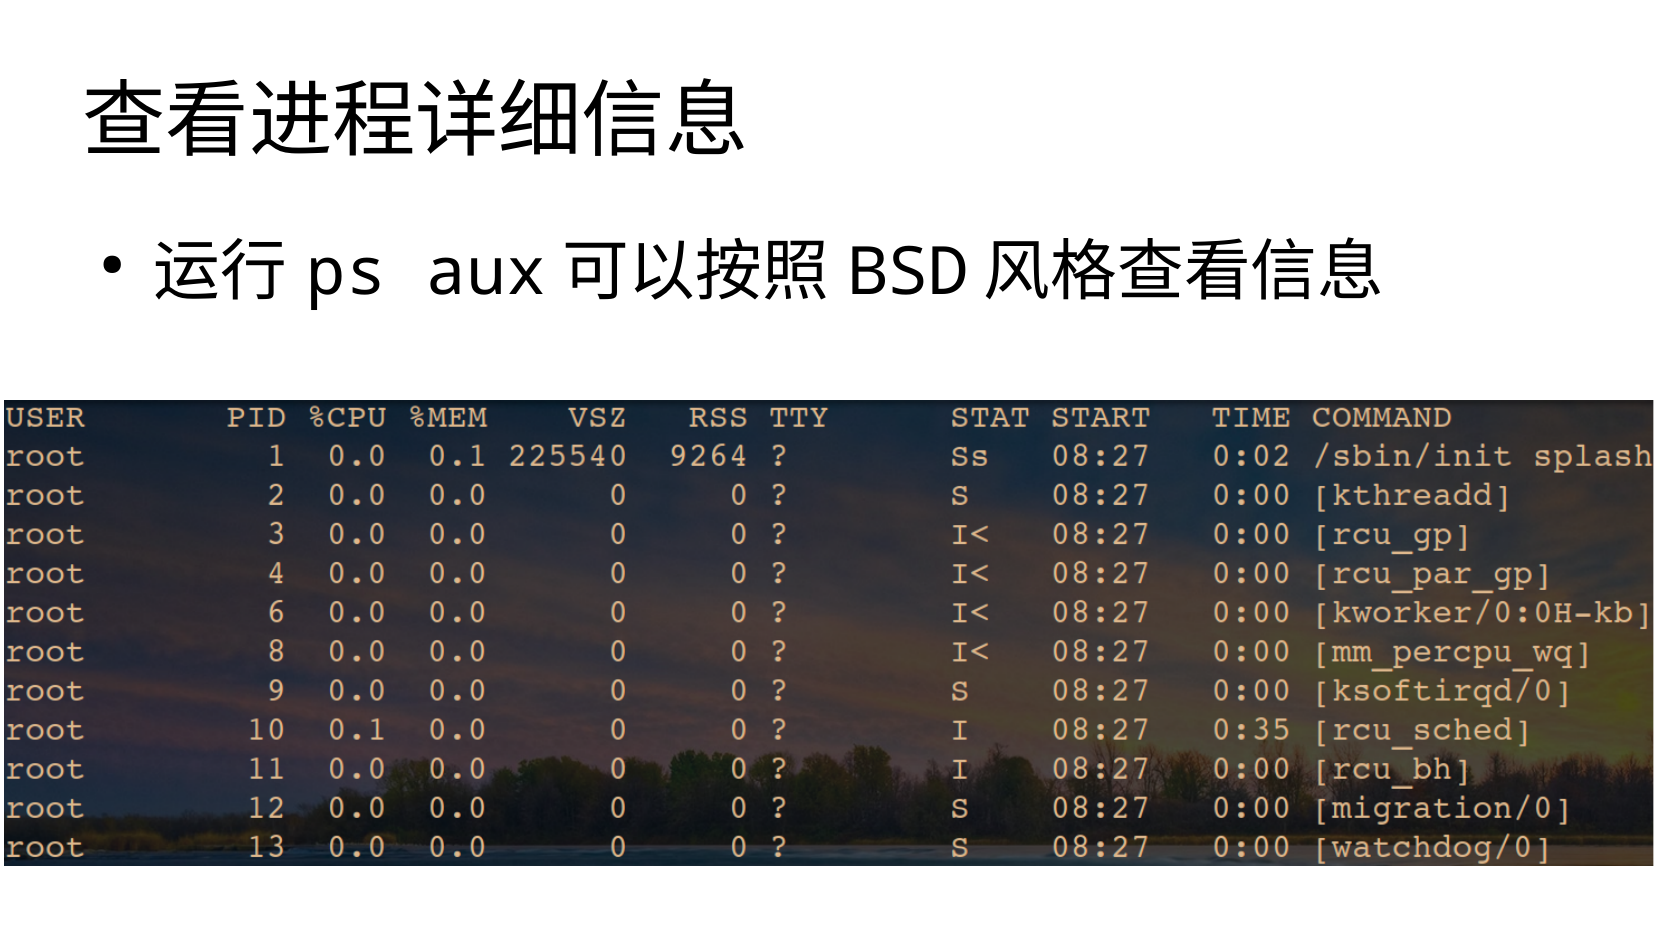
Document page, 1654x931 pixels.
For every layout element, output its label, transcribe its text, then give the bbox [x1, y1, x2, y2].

picture [4, 400, 1654, 866]
list 运行ps aux可以按照BSD风格查看信息 [82, 217, 1571, 400]
title 查看进程详细信息 [82, 37, 1571, 189]
